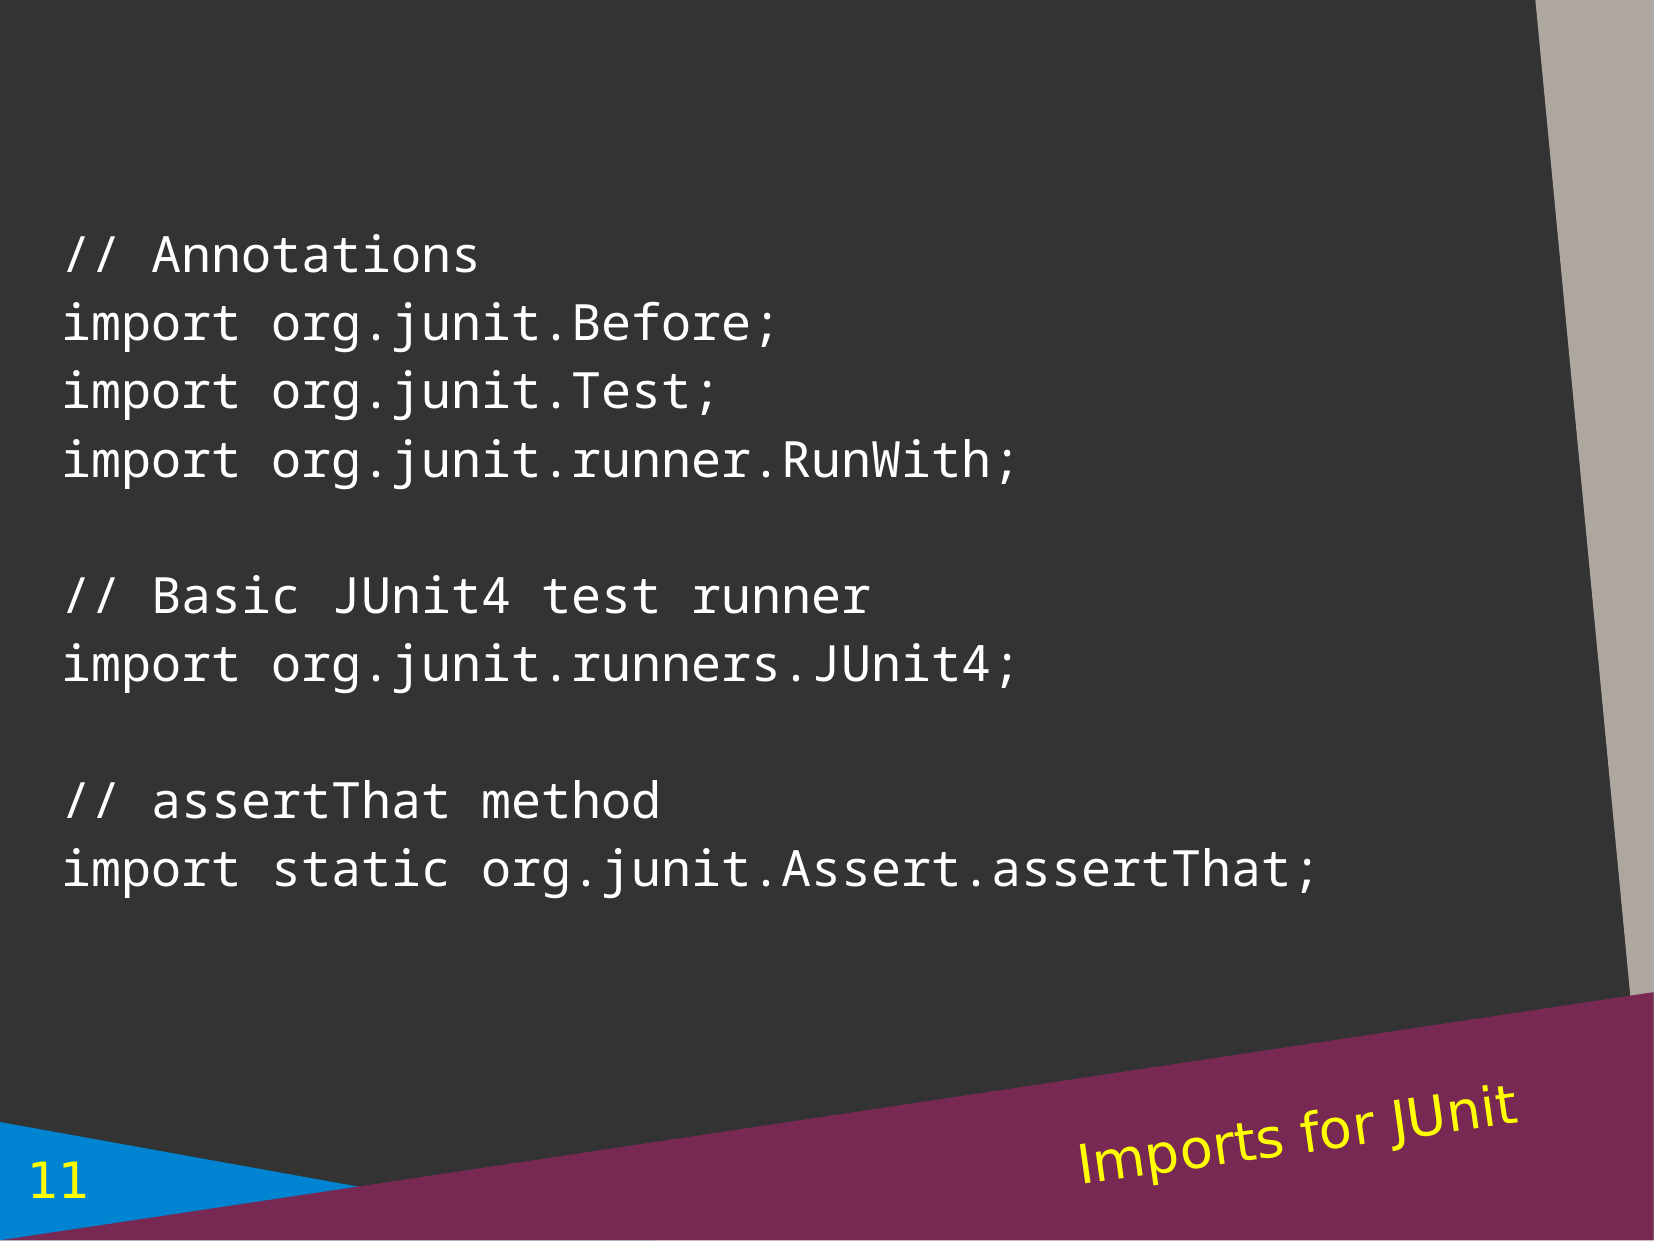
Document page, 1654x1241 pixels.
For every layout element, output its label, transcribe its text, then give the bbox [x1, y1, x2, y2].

title Imports for JUnit [956, 995, 1654, 1241]
text_box // Annotations import org.junit.Before; import org.junit.Test; import org.junit.runner.RunWith; // Basic JUnit4 test runner import org.junit.runners.JUnit4; // assertThat method import static org.junit.Assert.assertThat; [46, 211, 1394, 927]
